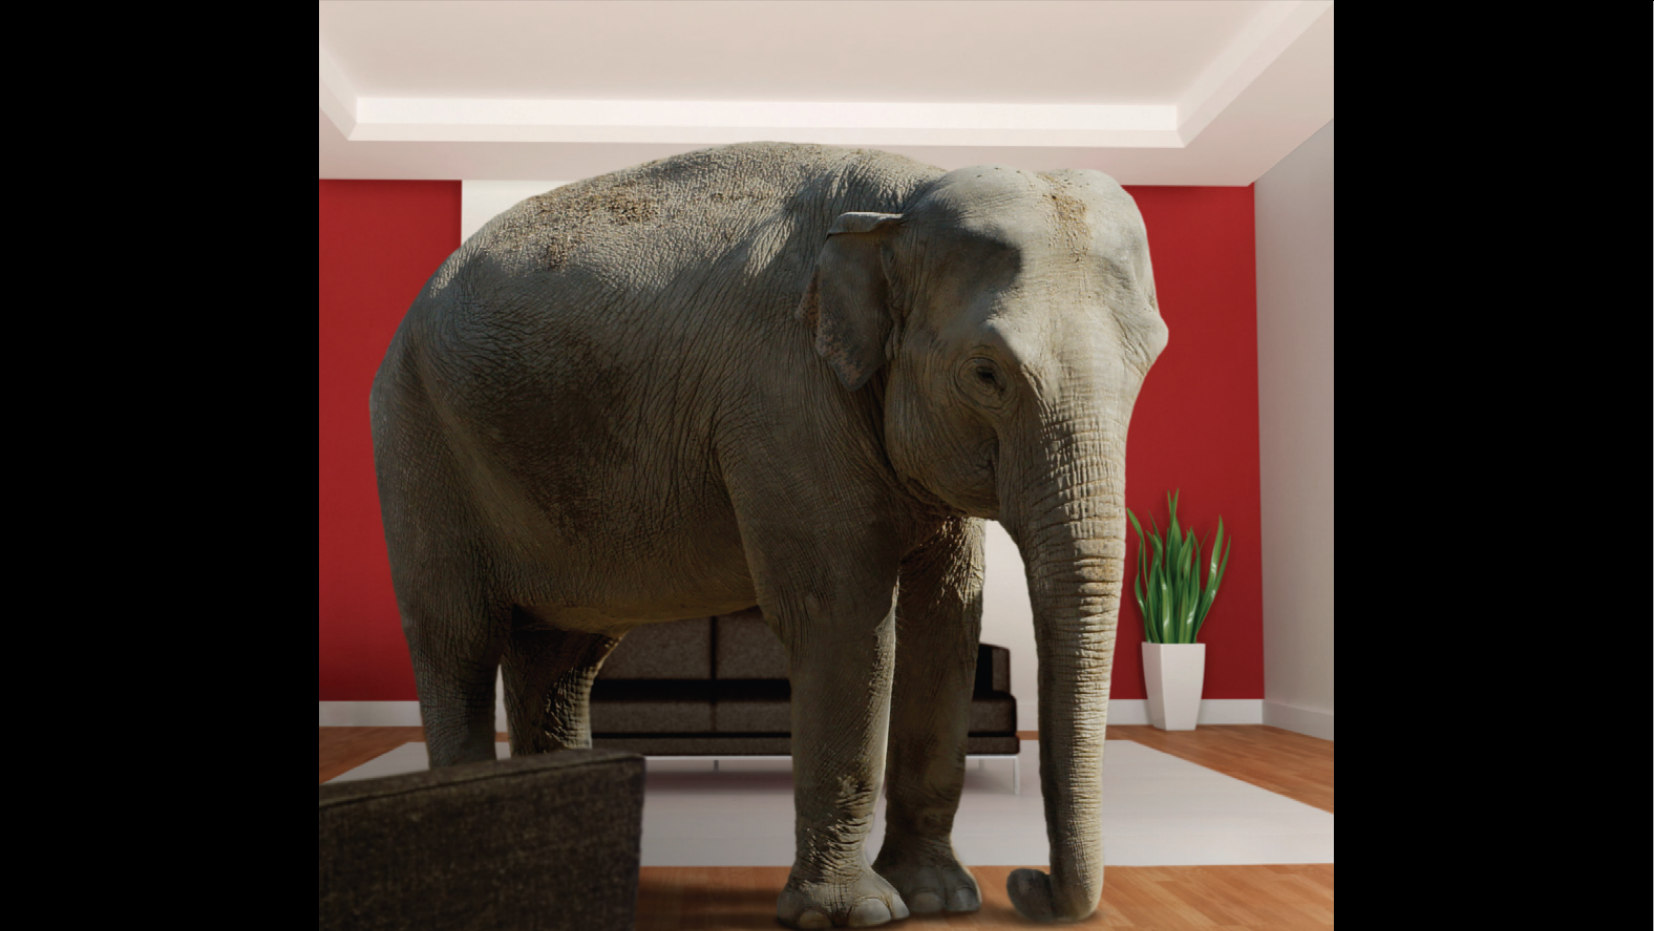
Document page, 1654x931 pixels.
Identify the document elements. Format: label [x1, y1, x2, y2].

text_box [1335, 0, 1654, 931]
text_box [0, 0, 318, 931]
picture [318, 0, 1335, 931]
